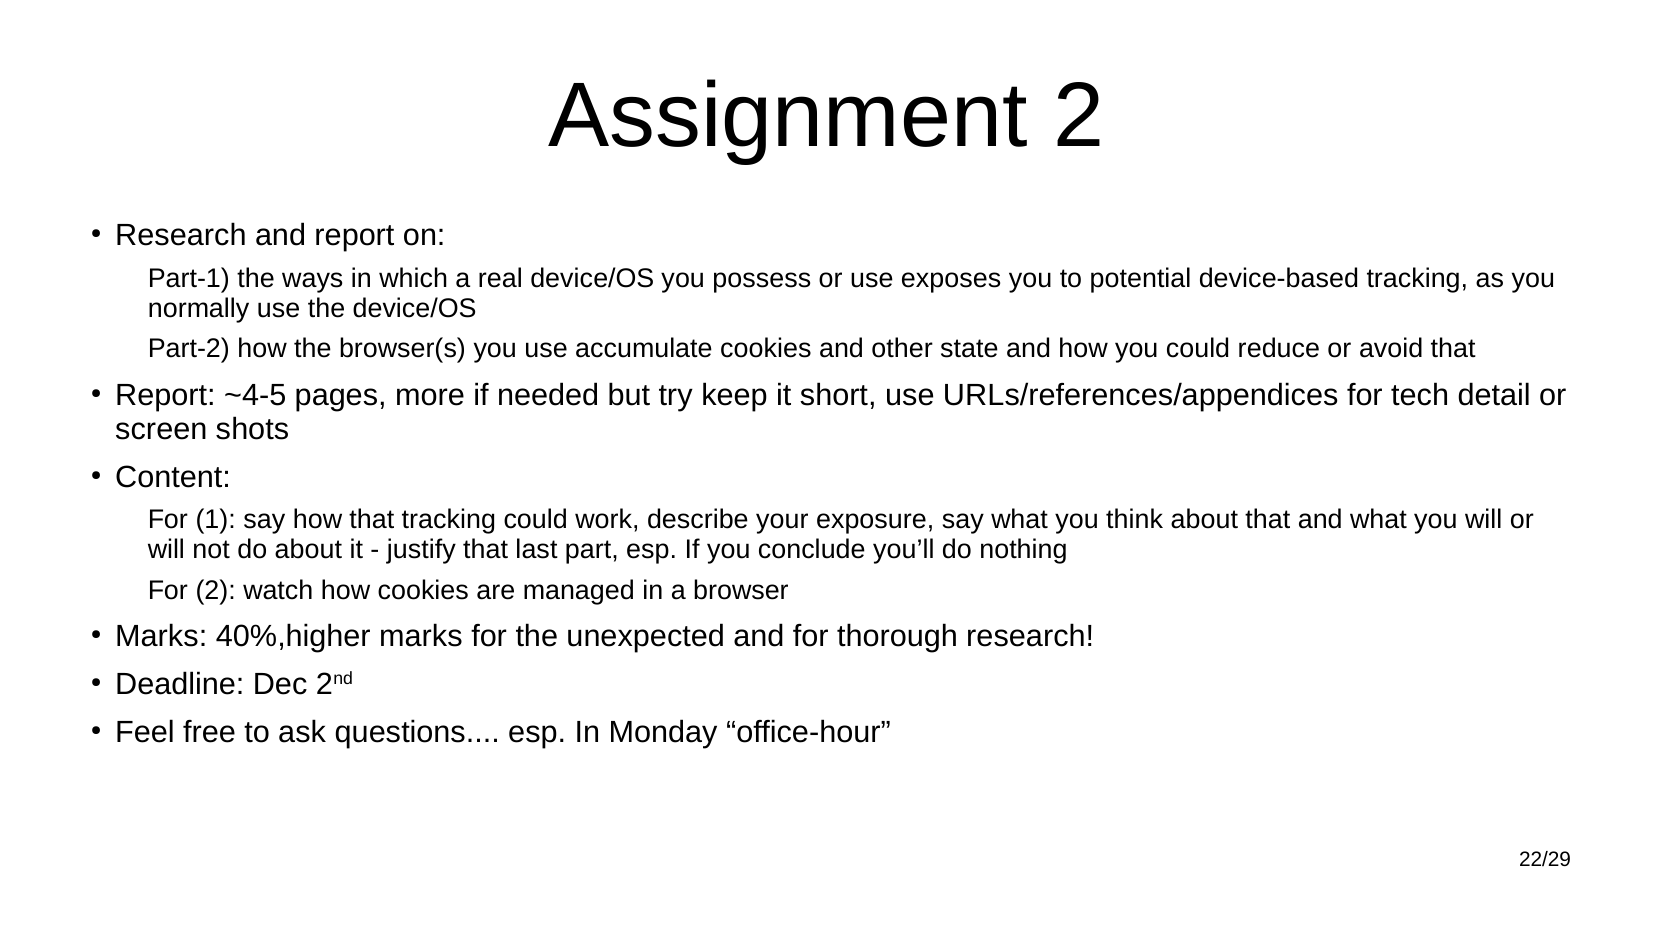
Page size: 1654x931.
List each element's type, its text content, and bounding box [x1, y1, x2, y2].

list Research and report on: Part-1) the ways in which a real device/OS you possess or use exposes you to potential device-based tracking, as you normally use the device/OS Part-2) how the browser(s) you use accumulate cookies and other state and how you could reduce or avoid that Report: ~4-5 pages, more if needed but try keep it short, use URLs/references/appendices for tech detail or screen shots Content: For (1): say how that tracking could work, describe your exposure, say what you think about that and what you will or will not do about it - justify that last part, esp. If you conclude you’ll do nothing For (2): watch how cookies are managed in a browser Marks: 40%,higher marks for the unexpected and for thorough research! Deadline: Dec 2nd Feel free to ask questions.... esp. In Monday “office-hour” [82, 217, 1571, 758]
title Assignment 2 [82, 37, 1571, 193]
